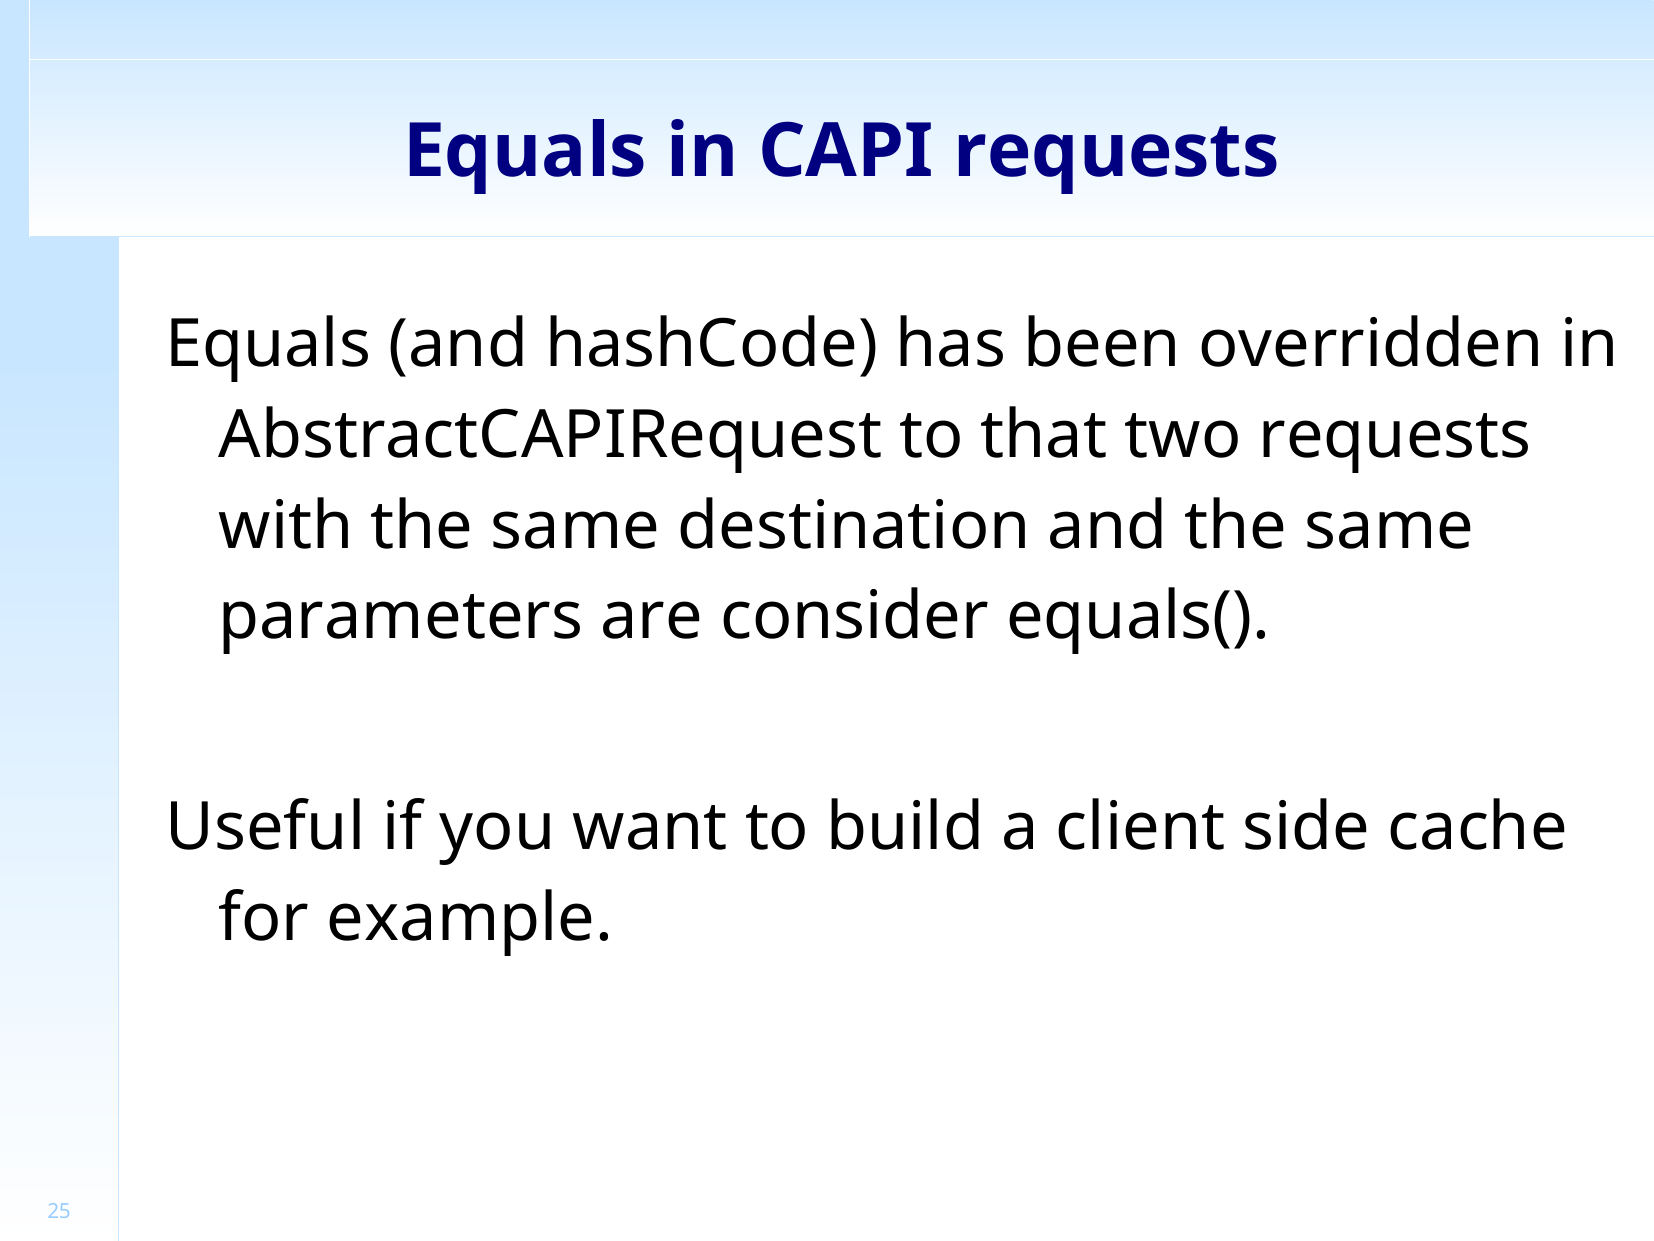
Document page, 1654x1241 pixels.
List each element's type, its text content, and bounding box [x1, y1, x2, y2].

list Equals (and hashCode) has been overridden in AbstractCAPIRequest to that two requests with the same destination and the same parameters are consider equals(). Useful if you want to build a client side cache for example. [147, 295, 1625, 1182]
title Equals in CAPI requests [29, 59, 1654, 237]
